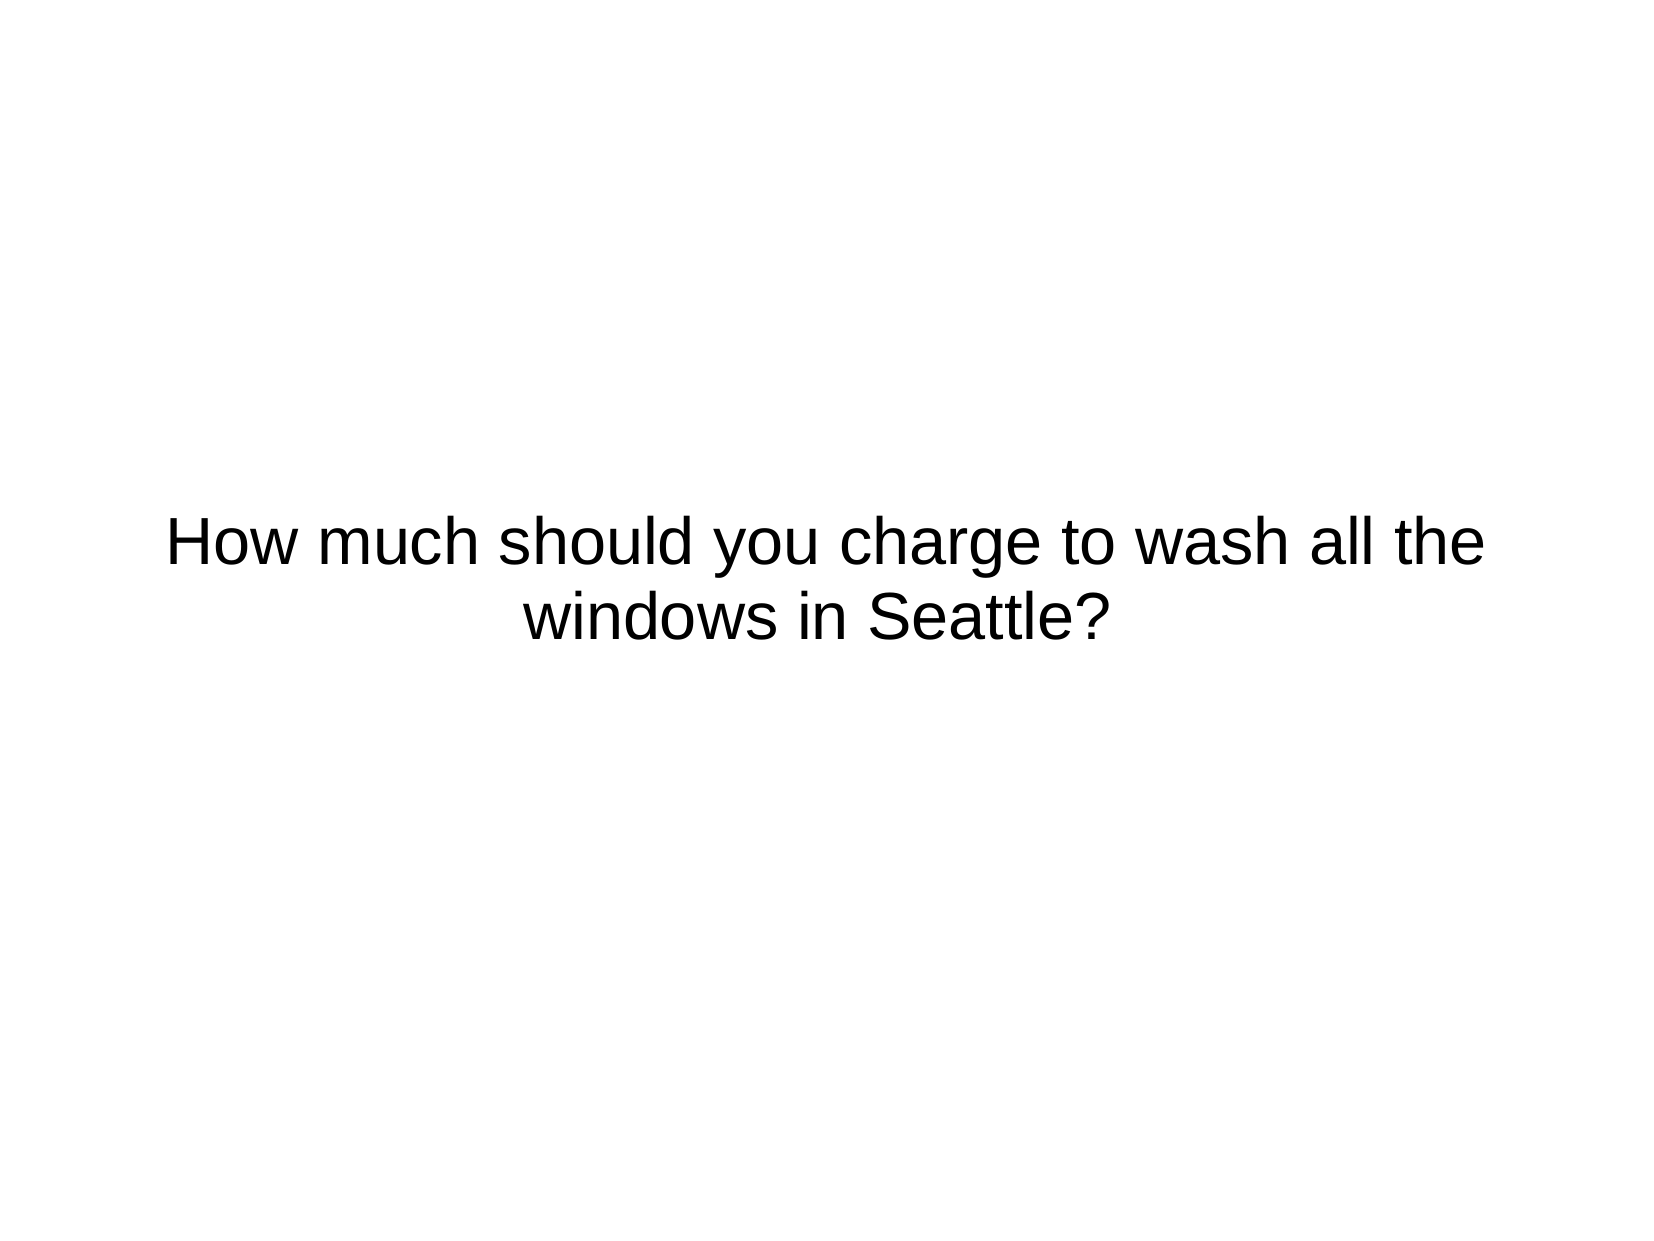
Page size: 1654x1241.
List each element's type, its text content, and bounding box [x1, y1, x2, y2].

subtitle How much should you charge to wash all the windows in Seattle? [82, 56, 1571, 1102]
